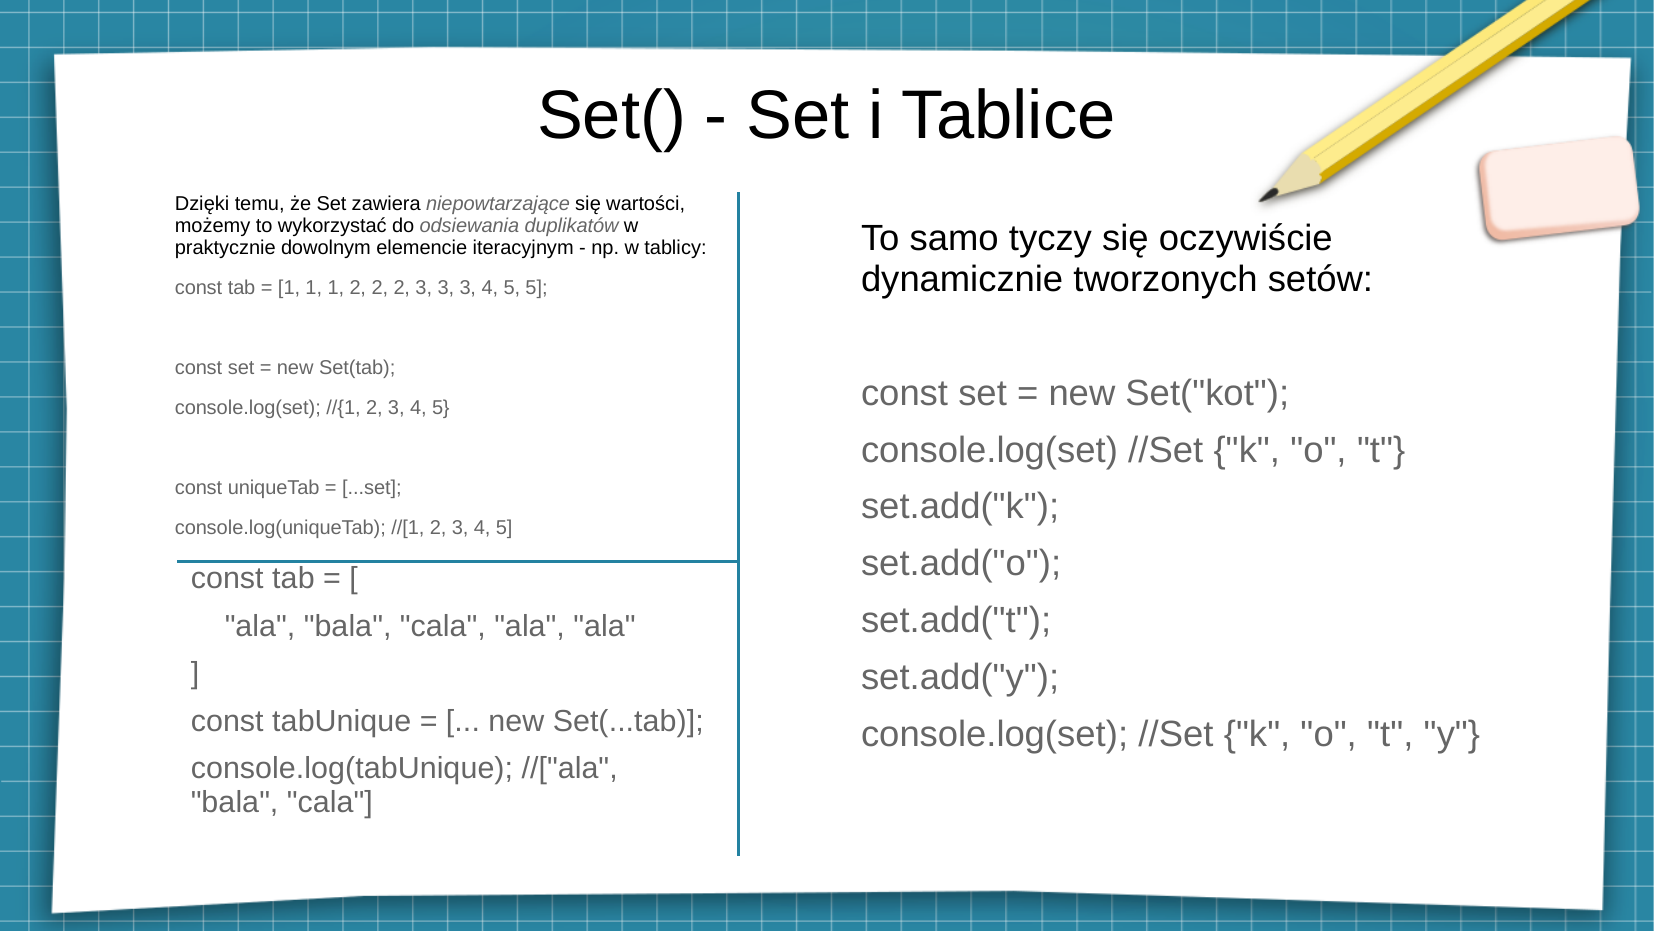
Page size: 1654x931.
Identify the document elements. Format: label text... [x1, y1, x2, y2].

list Dzięki temu, że Set zawiera niepowtarzające się wartości, możemy to wykorzystać do odsiewania duplikatów w praktycznie dowolnym elemencie iteracyjnym - np. w tablicy: const tab = [1, 1, 1, 2, 2, 2, 3, 3, 3, 4, 5, 5]; const set = new Set(tab); console.log(set); //{1, 2, 3, 4, 5} const uniqueTab = [...set]; console.log(uniqueTab); //[1, 2, 3, 4, 5] [118, 192, 709, 562]
title Set() - Set i Tablice [82, 37, 1571, 193]
list const tab = [ "ala", "bala", "cala", "ala", "ala" ] const tabUnique = [... new Set(...tab)]; console.log(tabUnique); //["ala", "bala", "cala"] [147, 561, 709, 857]
list To samo tyczy się oczywiście dynamicznie tworzonych setów: const set = new Set("kot"); console.log(set) //Set {"k", "o", "t"} set.add("k"); set.add("o"); set.add("t"); set.add("y"); console.log(set); //Set {"k", "o", "t", "y"} [809, 217, 1536, 758]
picture [0, 0, 1654, 931]
